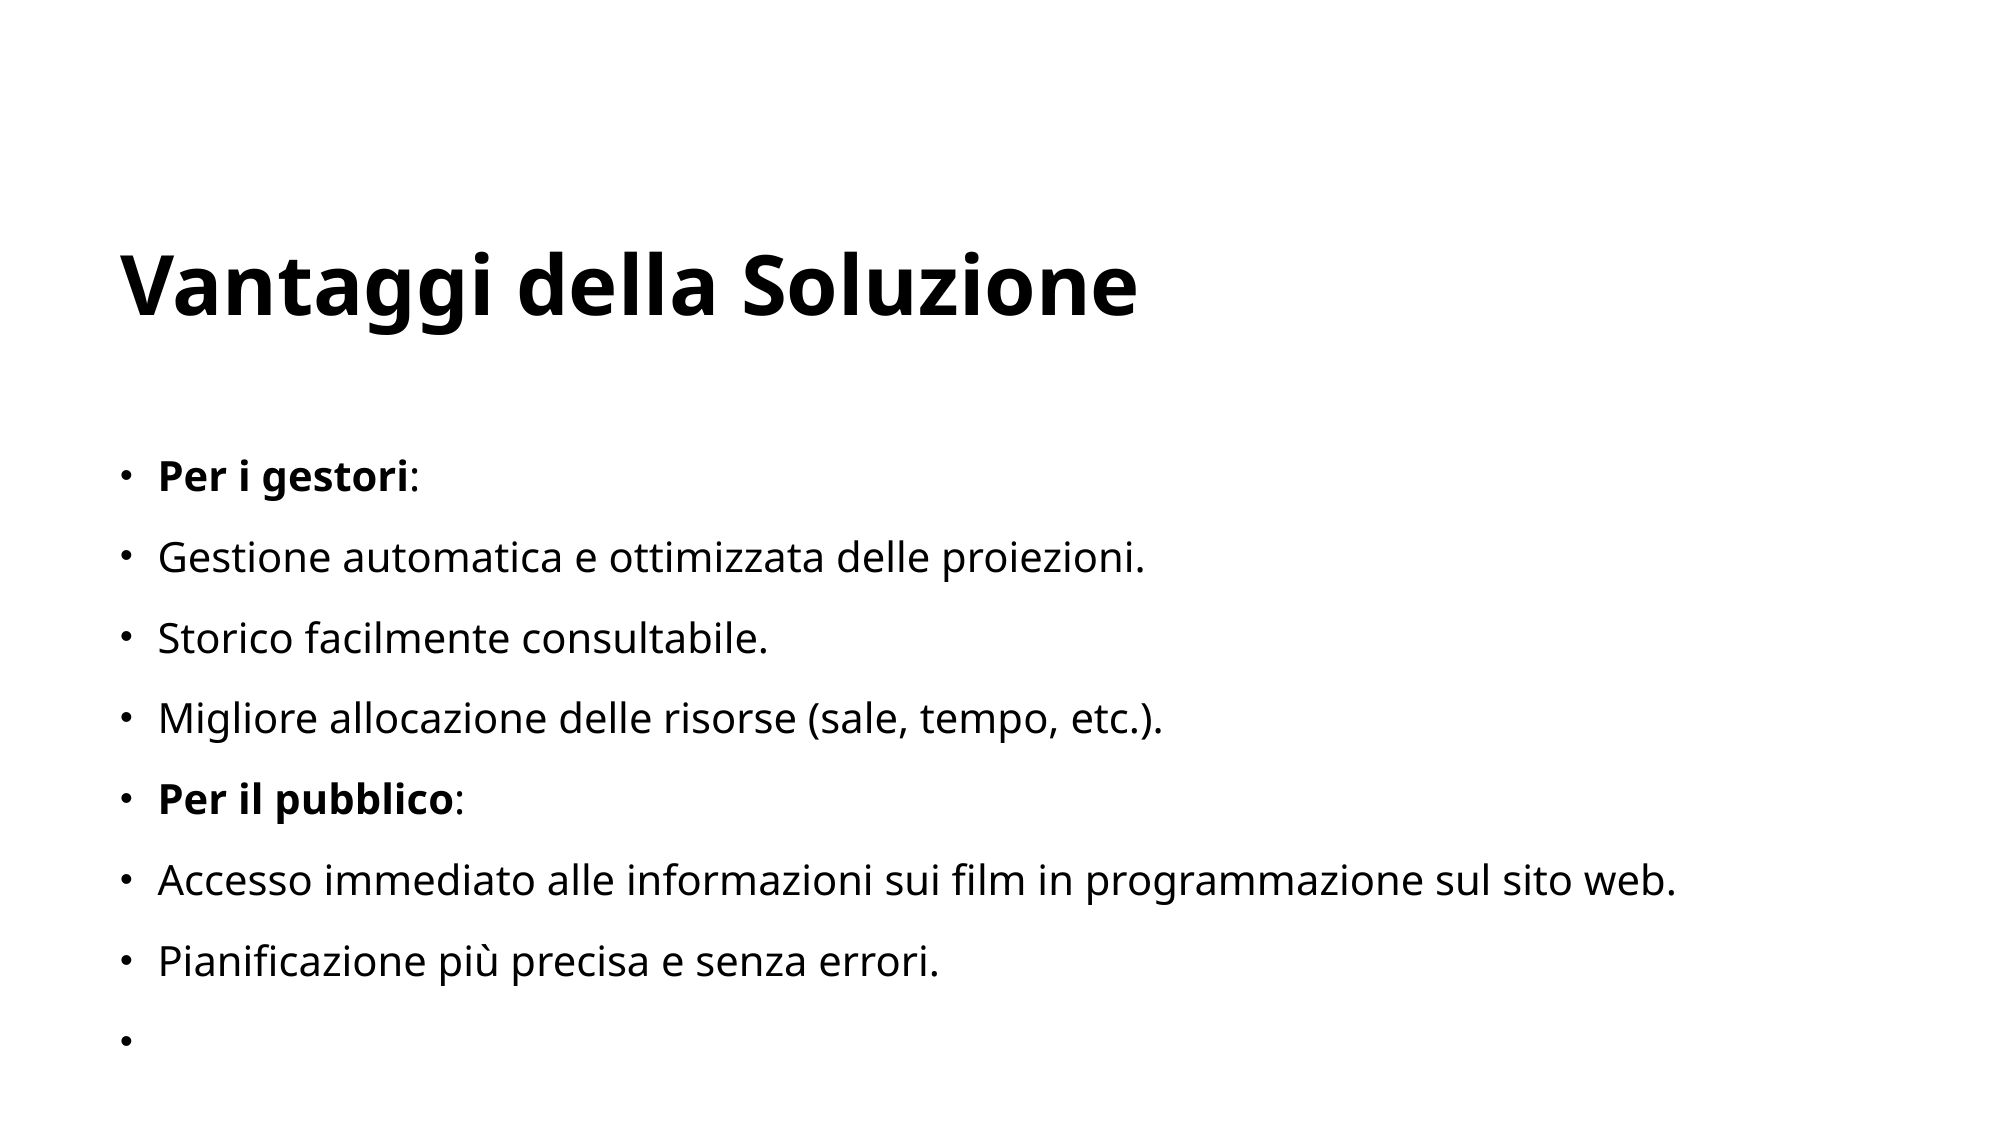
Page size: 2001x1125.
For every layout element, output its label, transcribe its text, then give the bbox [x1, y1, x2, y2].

list Per i gestori: Gestione automatica e ottimizzata delle proiezioni. Storico facilmente consultabile. Migliore allocazione delle risorse (sale, tempo, etc.). Per il pubblico: Accesso immediato alle informazioni sui film in programmazione sul sito web. Pianificazione più precisa e senza errori. [105, 431, 1892, 1017]
title Vantaggi della Soluzione [105, 224, 1892, 405]
